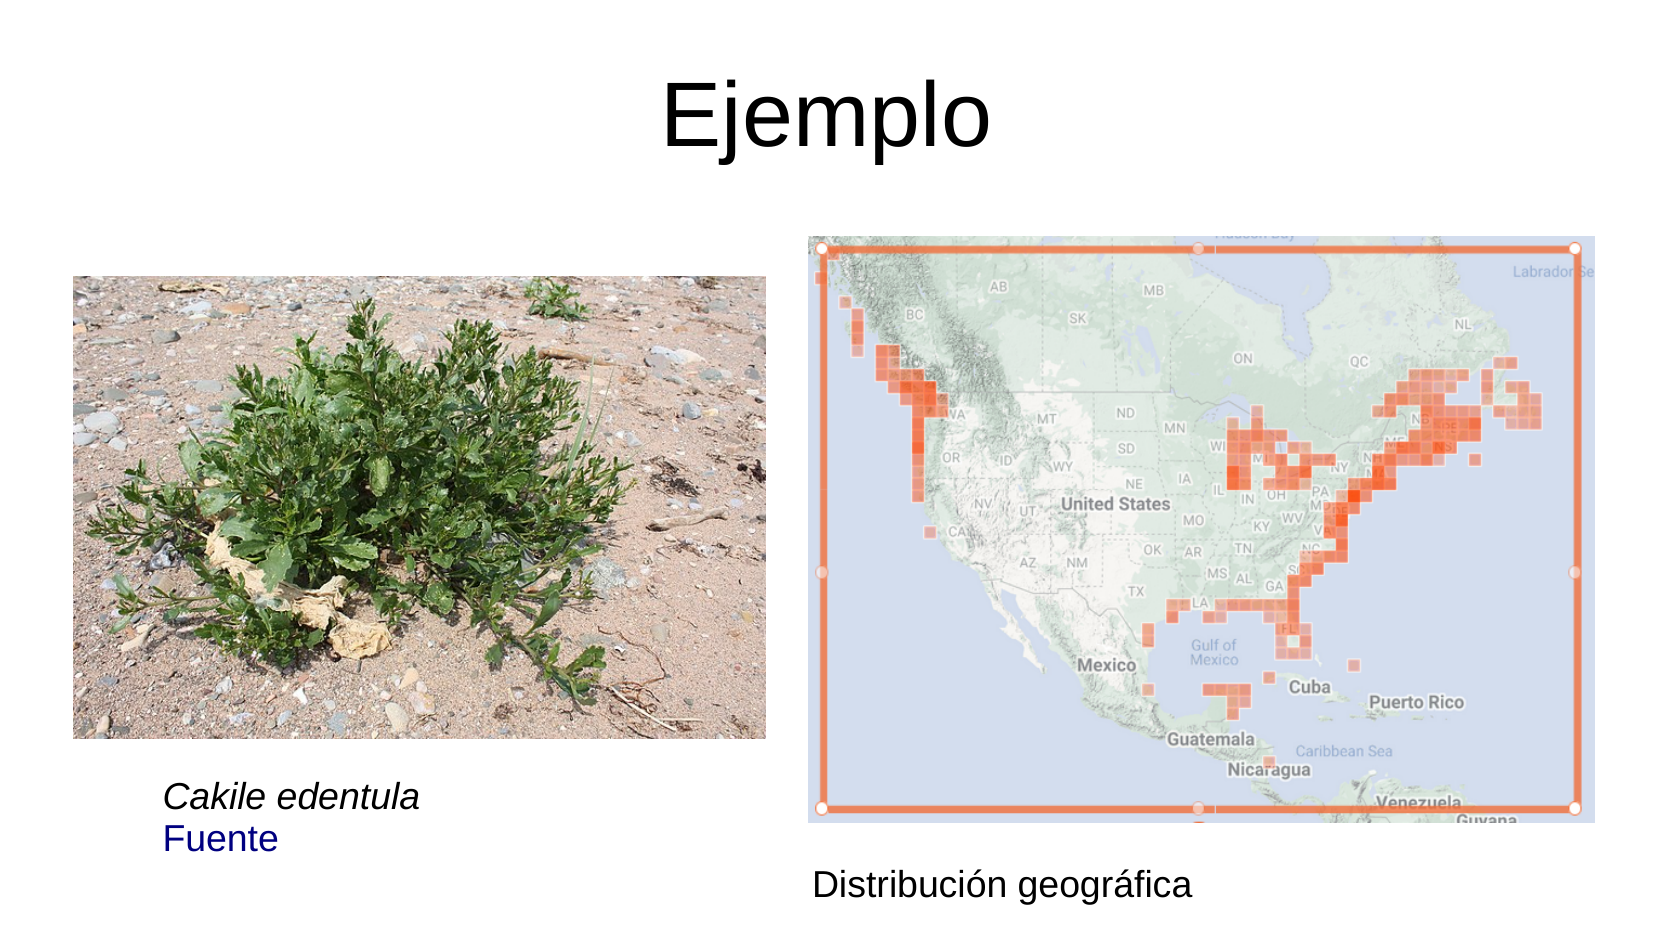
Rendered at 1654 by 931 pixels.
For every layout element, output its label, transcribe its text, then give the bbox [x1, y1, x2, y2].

text_box Cakile edentula Fuente [147, 767, 621, 867]
title Ejemplo [82, 37, 1571, 193]
text_box Distribución geográfica [797, 856, 1565, 914]
picture [808, 236, 1595, 823]
picture [73, 276, 766, 739]
